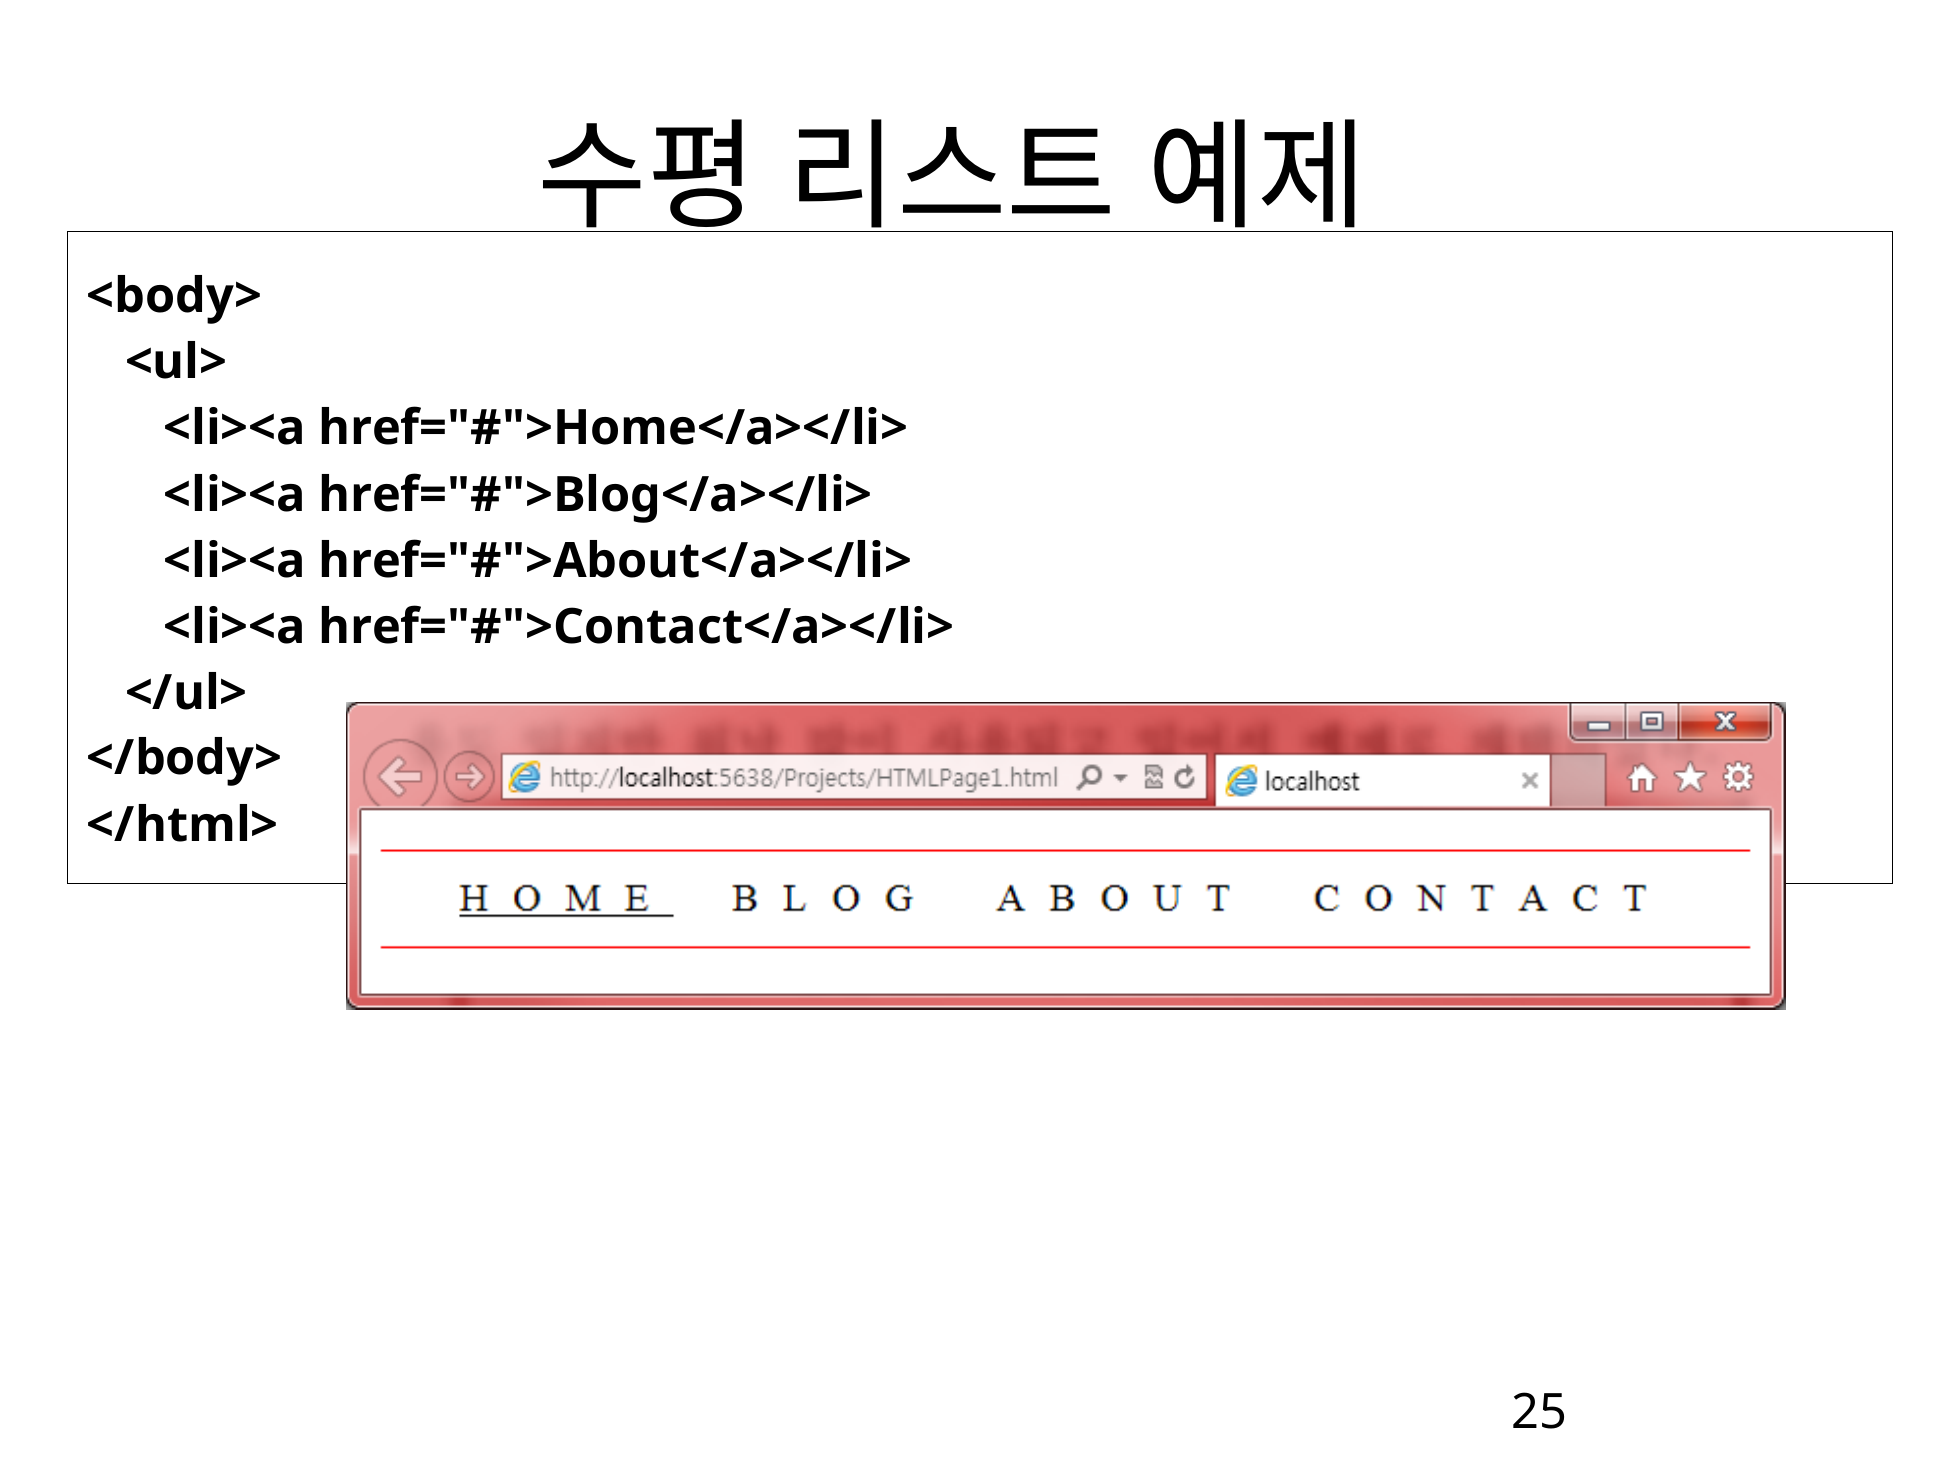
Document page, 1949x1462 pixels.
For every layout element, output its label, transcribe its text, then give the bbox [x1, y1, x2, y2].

picture [346, 702, 1786, 1010]
title 수평 리스트 예제 [156, 92, 1749, 231]
text_box <body> <ul> <li><a href="#">Home</a></li> <li><a href="#">Blog</a></li> <li><a href="#">About</a></li> <li><a href="#">Contact</a></li> </ul> </body> </html> [67, 231, 1893, 884]
slide_number <숫자> [1496, 1372, 1899, 1462]
